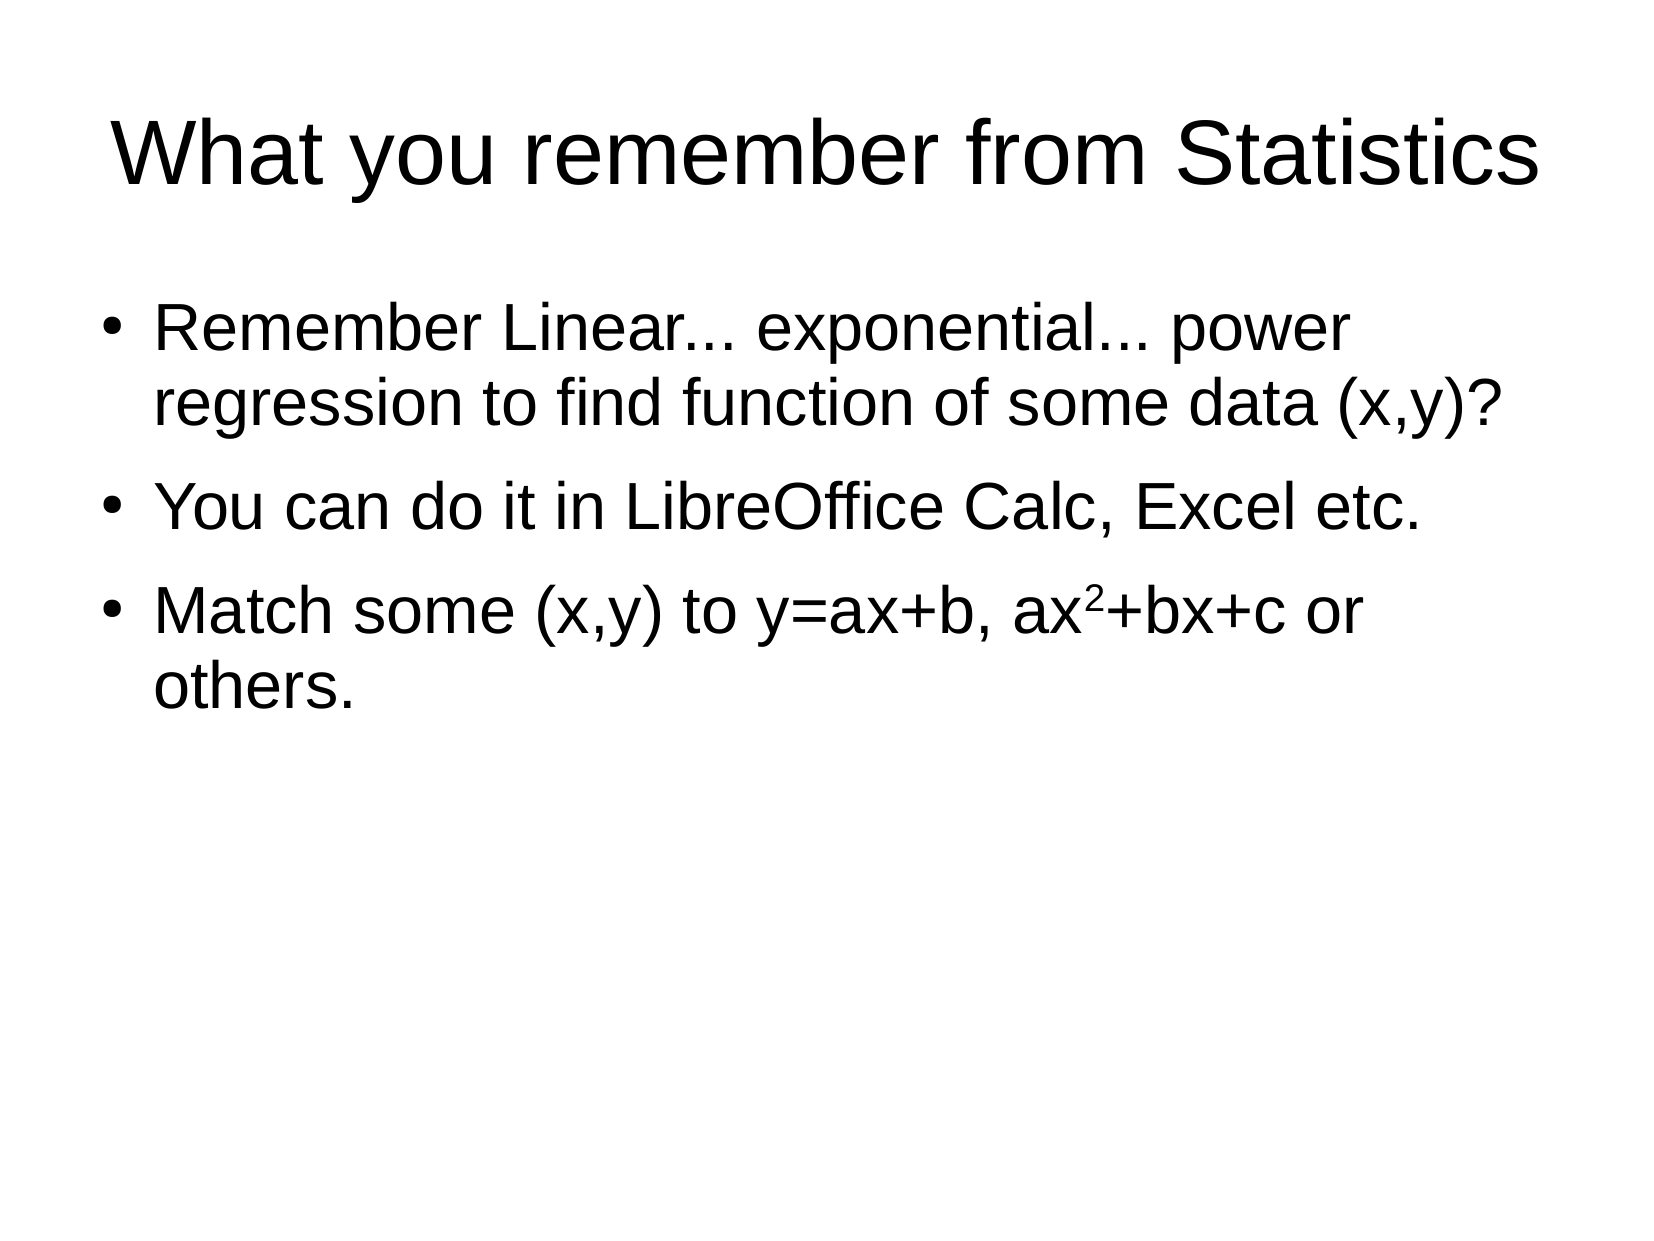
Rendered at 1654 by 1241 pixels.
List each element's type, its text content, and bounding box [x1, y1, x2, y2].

title What you remember from Statistics [82, 49, 1571, 257]
list Remember Linear... exponential... power regression to find function of some data (x,y)? You can do it in LibreOffice Calc, Excel etc. Match some (x,y) to y=ax+b, ax2+bx+c or others. [82, 290, 1571, 1010]
